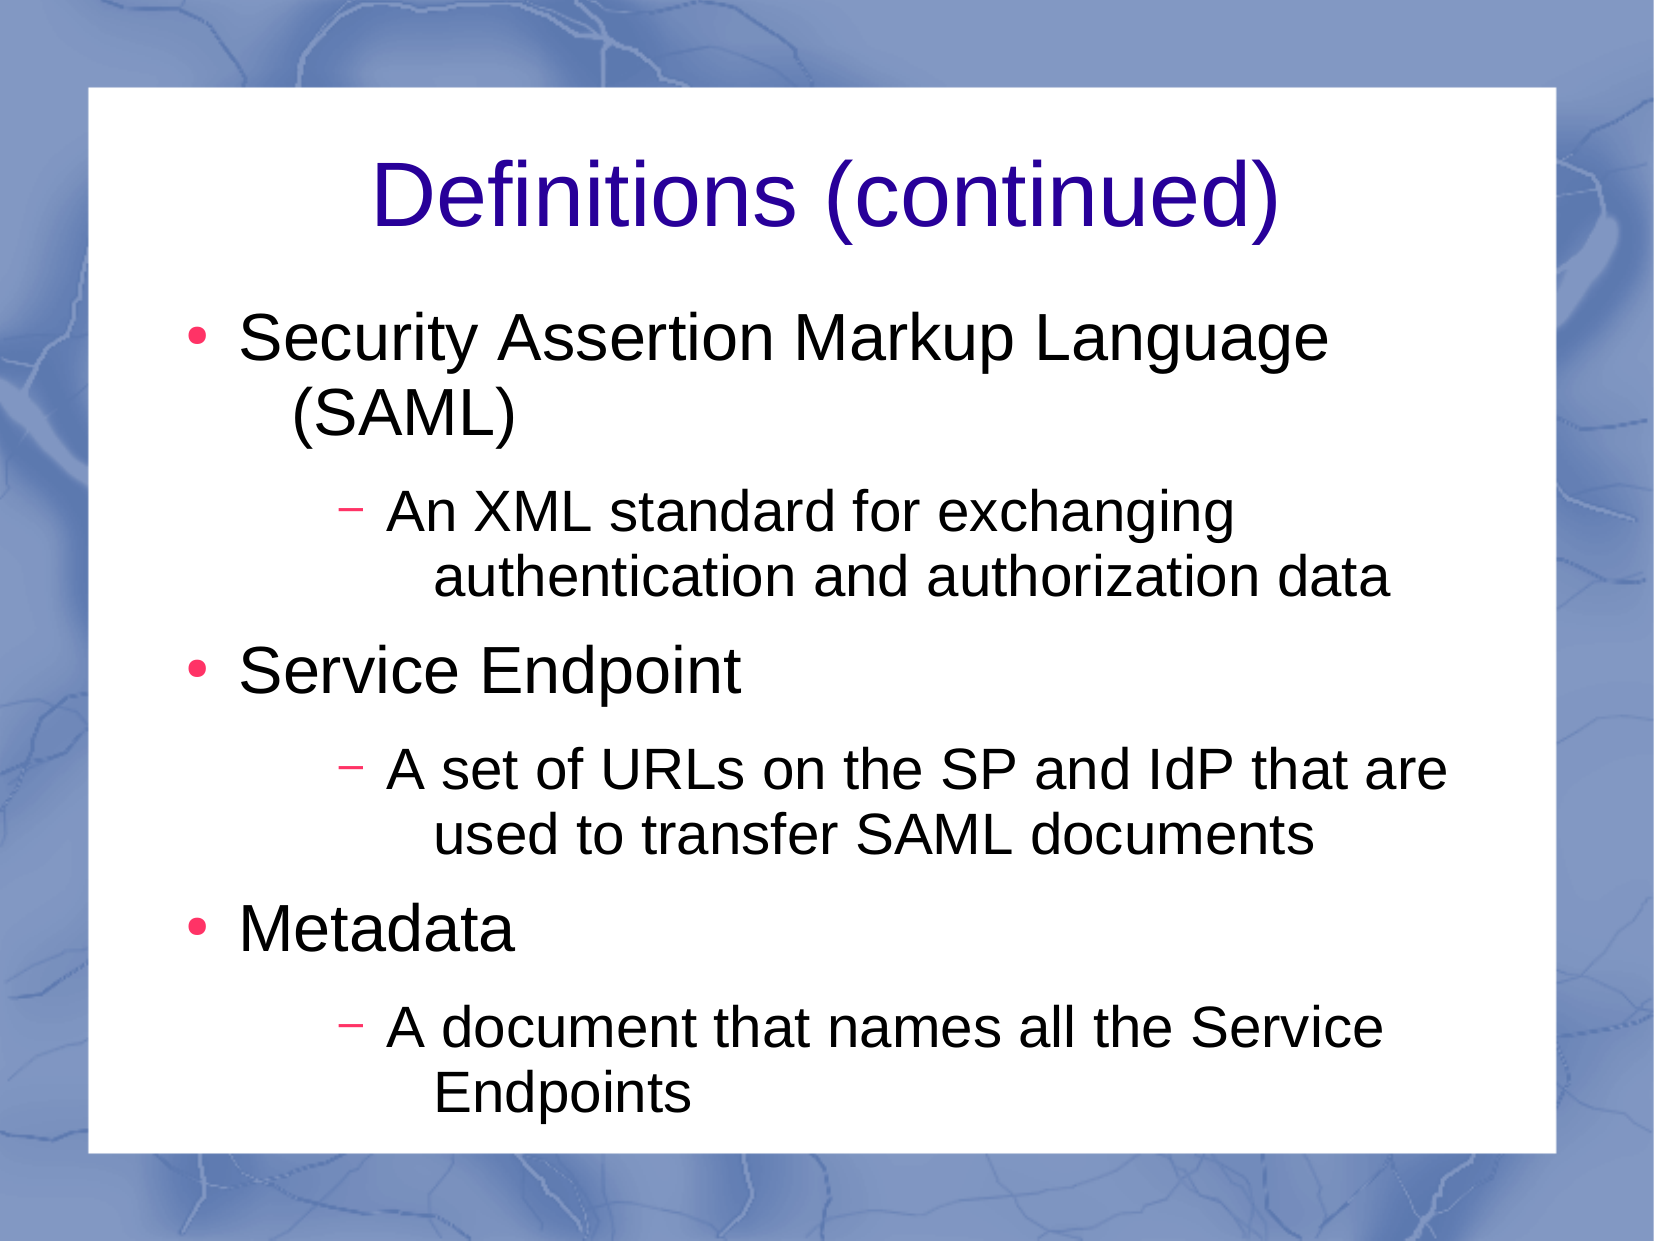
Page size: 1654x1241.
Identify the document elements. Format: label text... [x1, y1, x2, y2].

list Security Assertion Markup Language (SAML) An XML standard for exchanging authentication and authorization data Service Endpoint A set of URLs on the SP and IdP that are used to transfer SAML documents Metadata A document that names all the Service Endpoints [150, 299, 1509, 1126]
title Definitions (continued) [118, 98, 1536, 291]
picture [0, 0, 1654, 1241]
